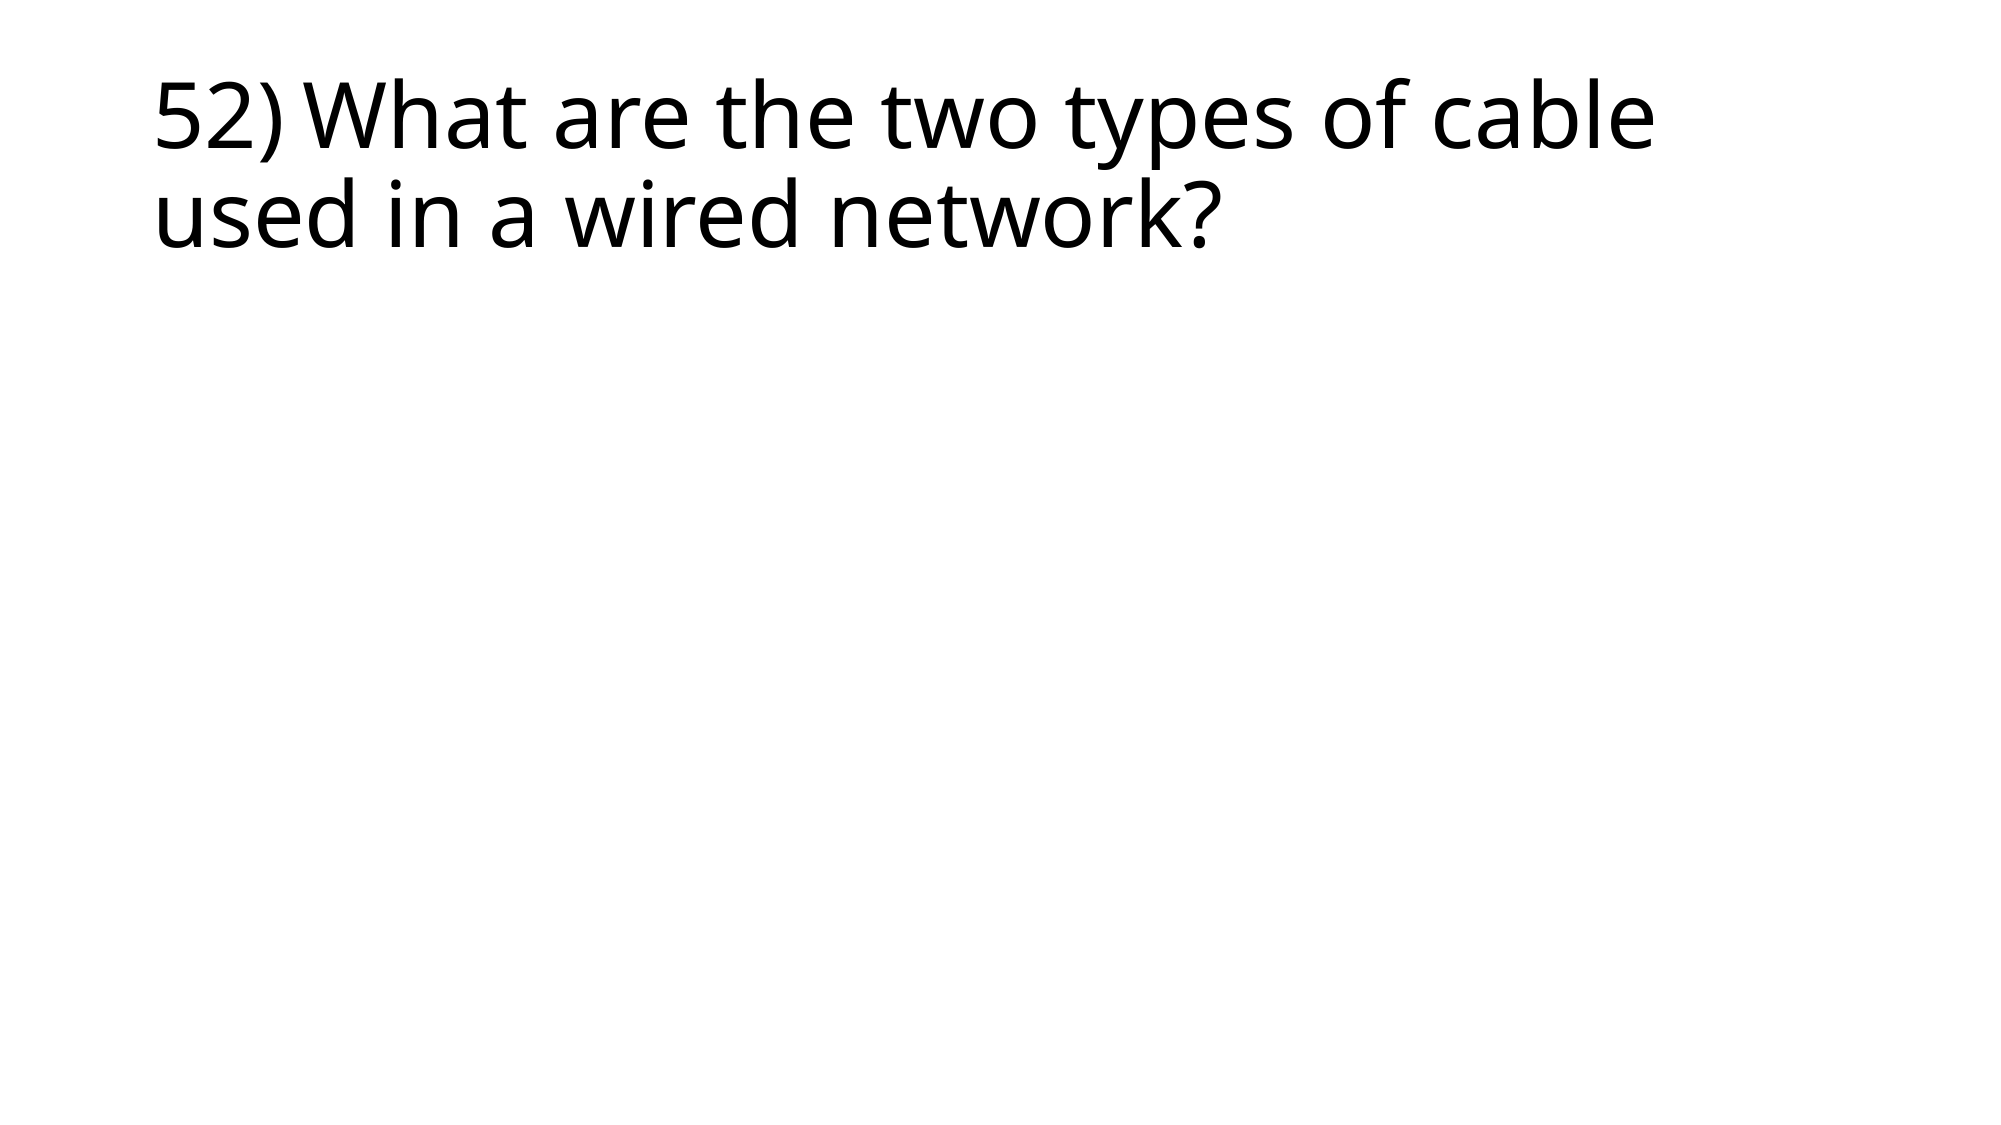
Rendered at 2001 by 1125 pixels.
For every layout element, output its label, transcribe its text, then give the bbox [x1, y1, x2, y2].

title 52) What are the two types of cable used in a wired network? [137, 59, 1863, 278]
